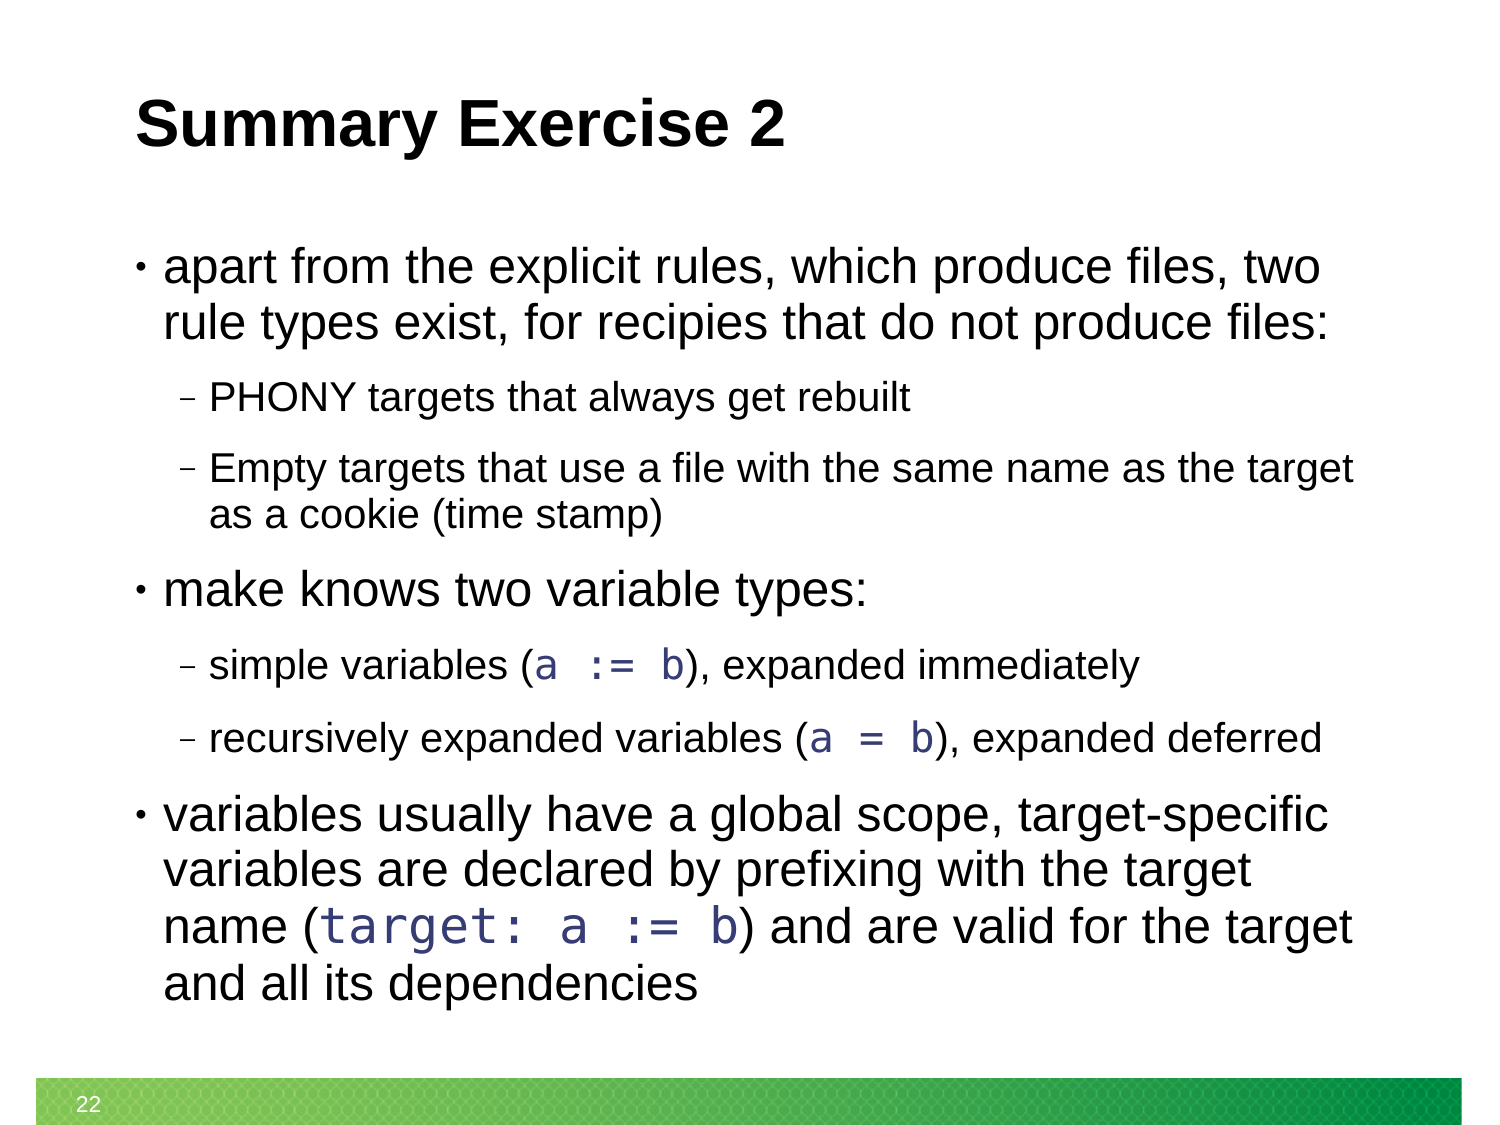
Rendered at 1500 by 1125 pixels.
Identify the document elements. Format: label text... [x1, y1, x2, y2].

picture [36, 1078, 1462, 1125]
list apart from the explicit rules, which produce files, two rule types exist, for recipies that do not produce files: PHONY targets that always get rebuilt Empty targets that use a file with the same name as the target as a cookie (time stamp) make knows two variable types: simple variables (a := b), expanded immediately recursively expanded variables (a = b), expanded deferred variables usually have a global scope, target-specific variables are declared by prefixing with the target name (target: a := b) and are valid for the target and all its dependencies [135, 238, 1372, 982]
title Summary Exercise 2 [135, 41, 1372, 204]
